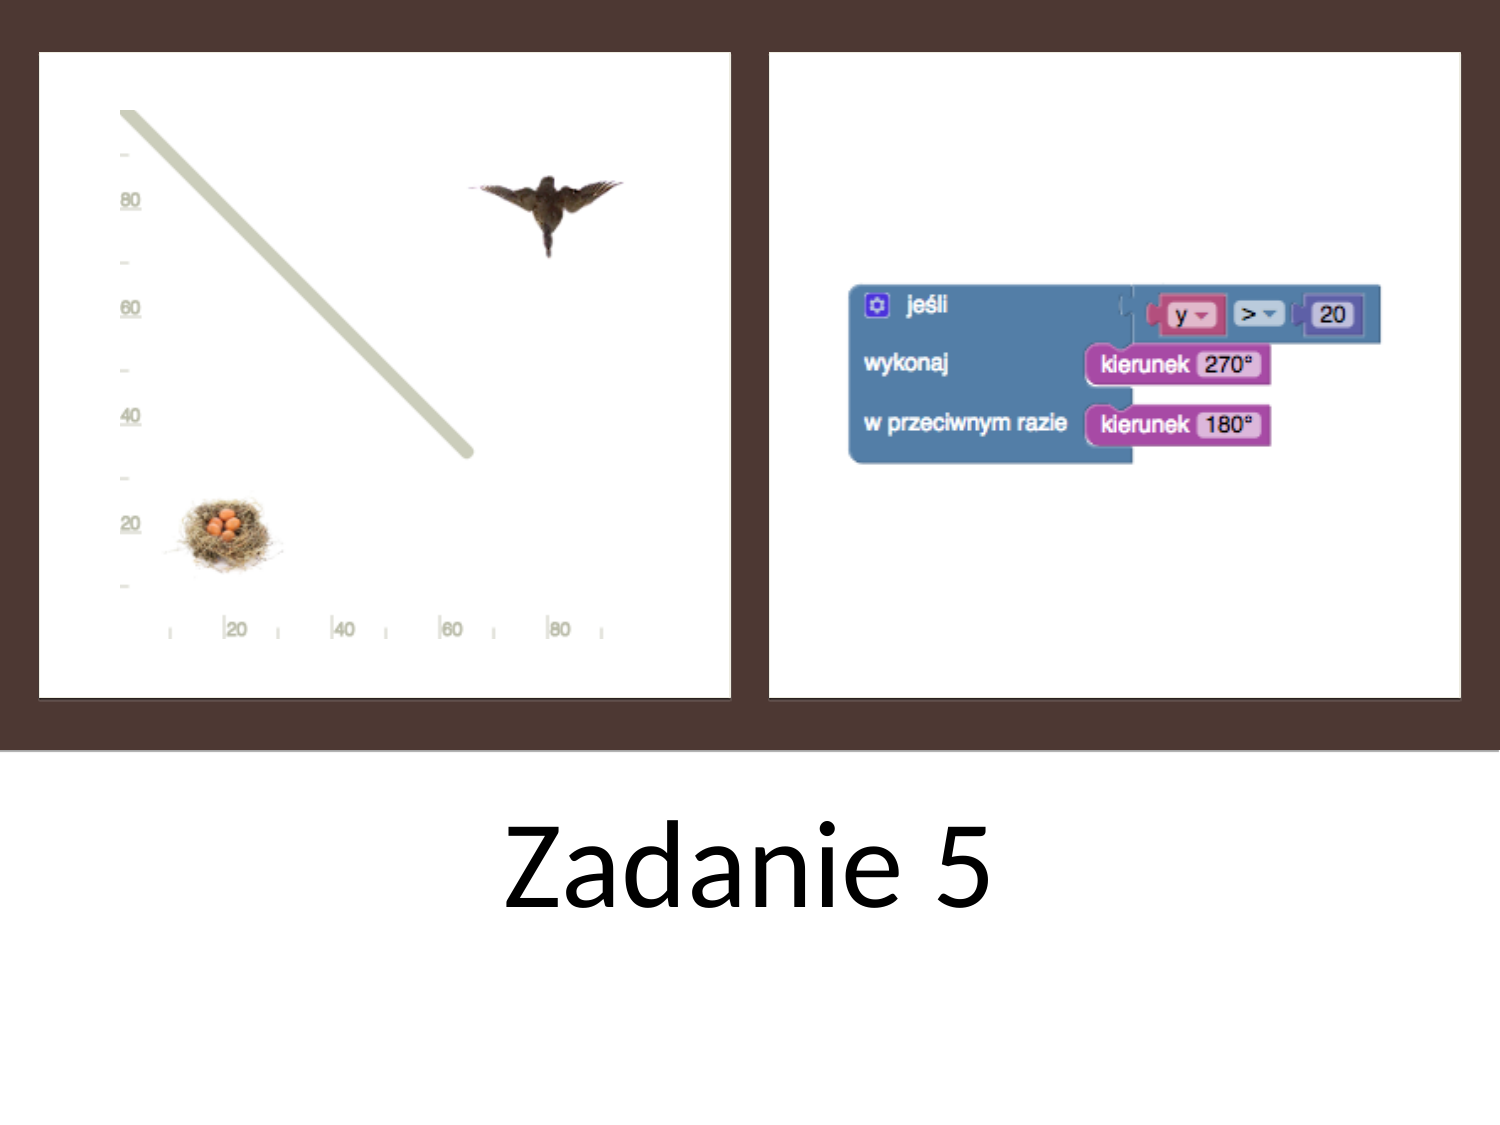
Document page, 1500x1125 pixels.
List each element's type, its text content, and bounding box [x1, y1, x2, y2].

picture [831, 265, 1399, 485]
title Zadanie 5 [187, 761, 1313, 942]
picture [120, 111, 649, 639]
text_box [0, 0, 1500, 750]
